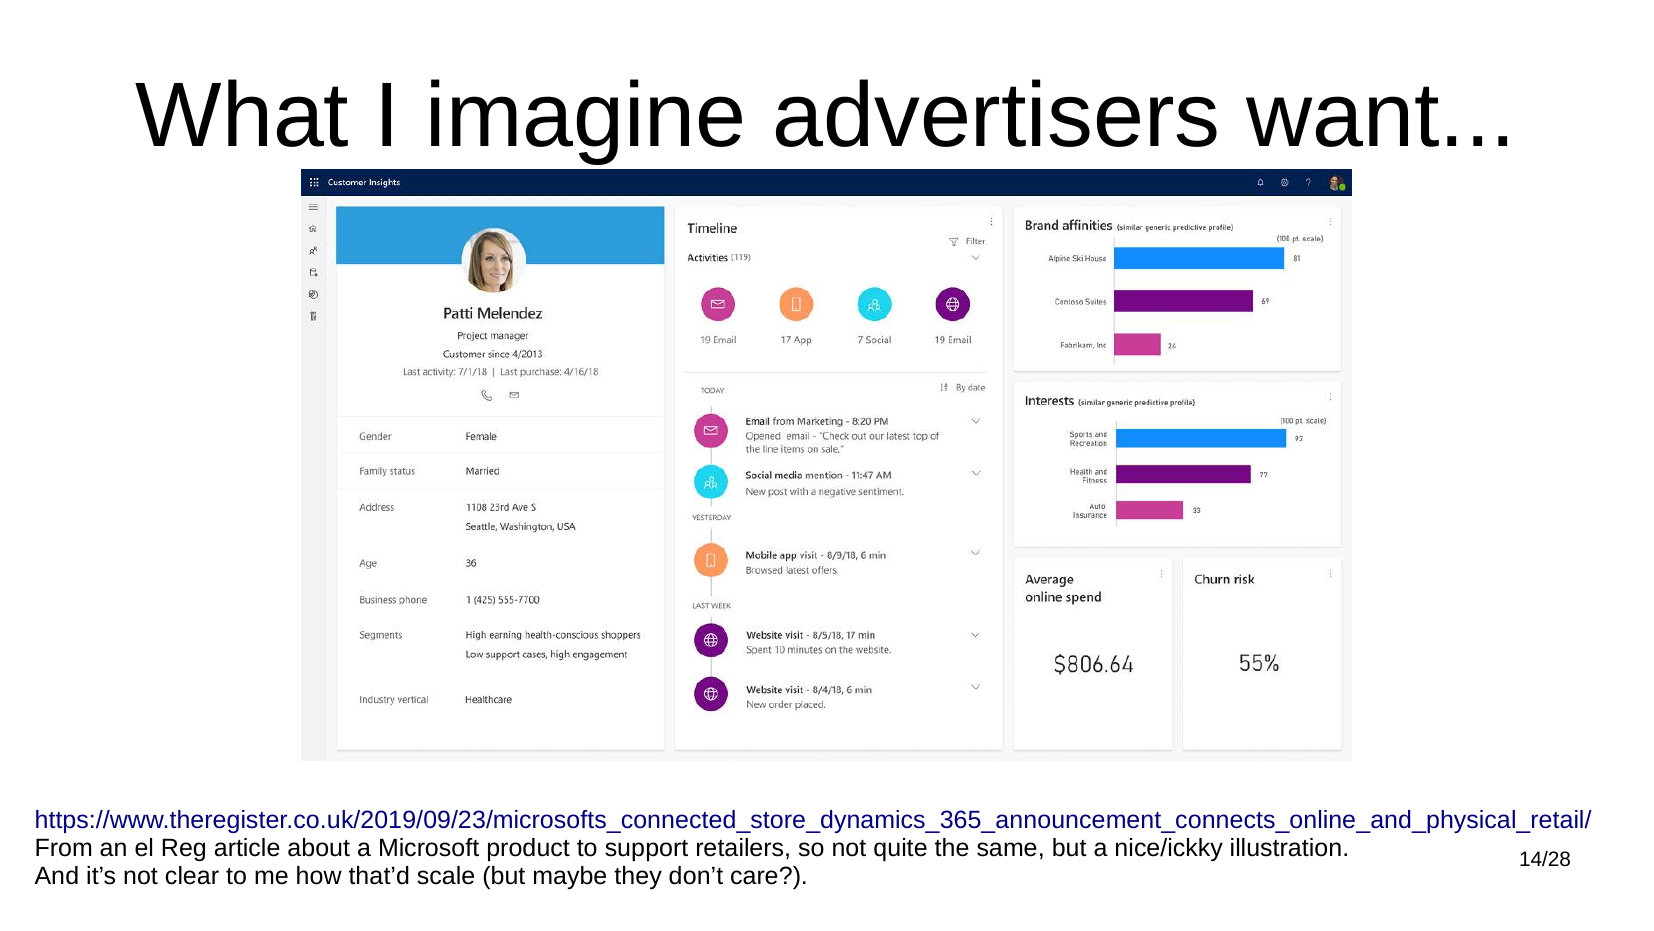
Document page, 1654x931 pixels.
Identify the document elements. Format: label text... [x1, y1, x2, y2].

title What I imagine advertisers want... [82, 37, 1571, 193]
picture [301, 169, 1352, 761]
text_box https://www.theregister.co.uk/2019/09/23/microsofts_connected_store_dynamics_365_announcement_connects_online_and_physical_retail/ From an el Reg article about a Microsoft product to support retailers, so not quite the same, but a nice/ickky illustration. And it’s not clear to me how that’d scale (but maybe they don’t care?). [19, 798, 1630, 898]
